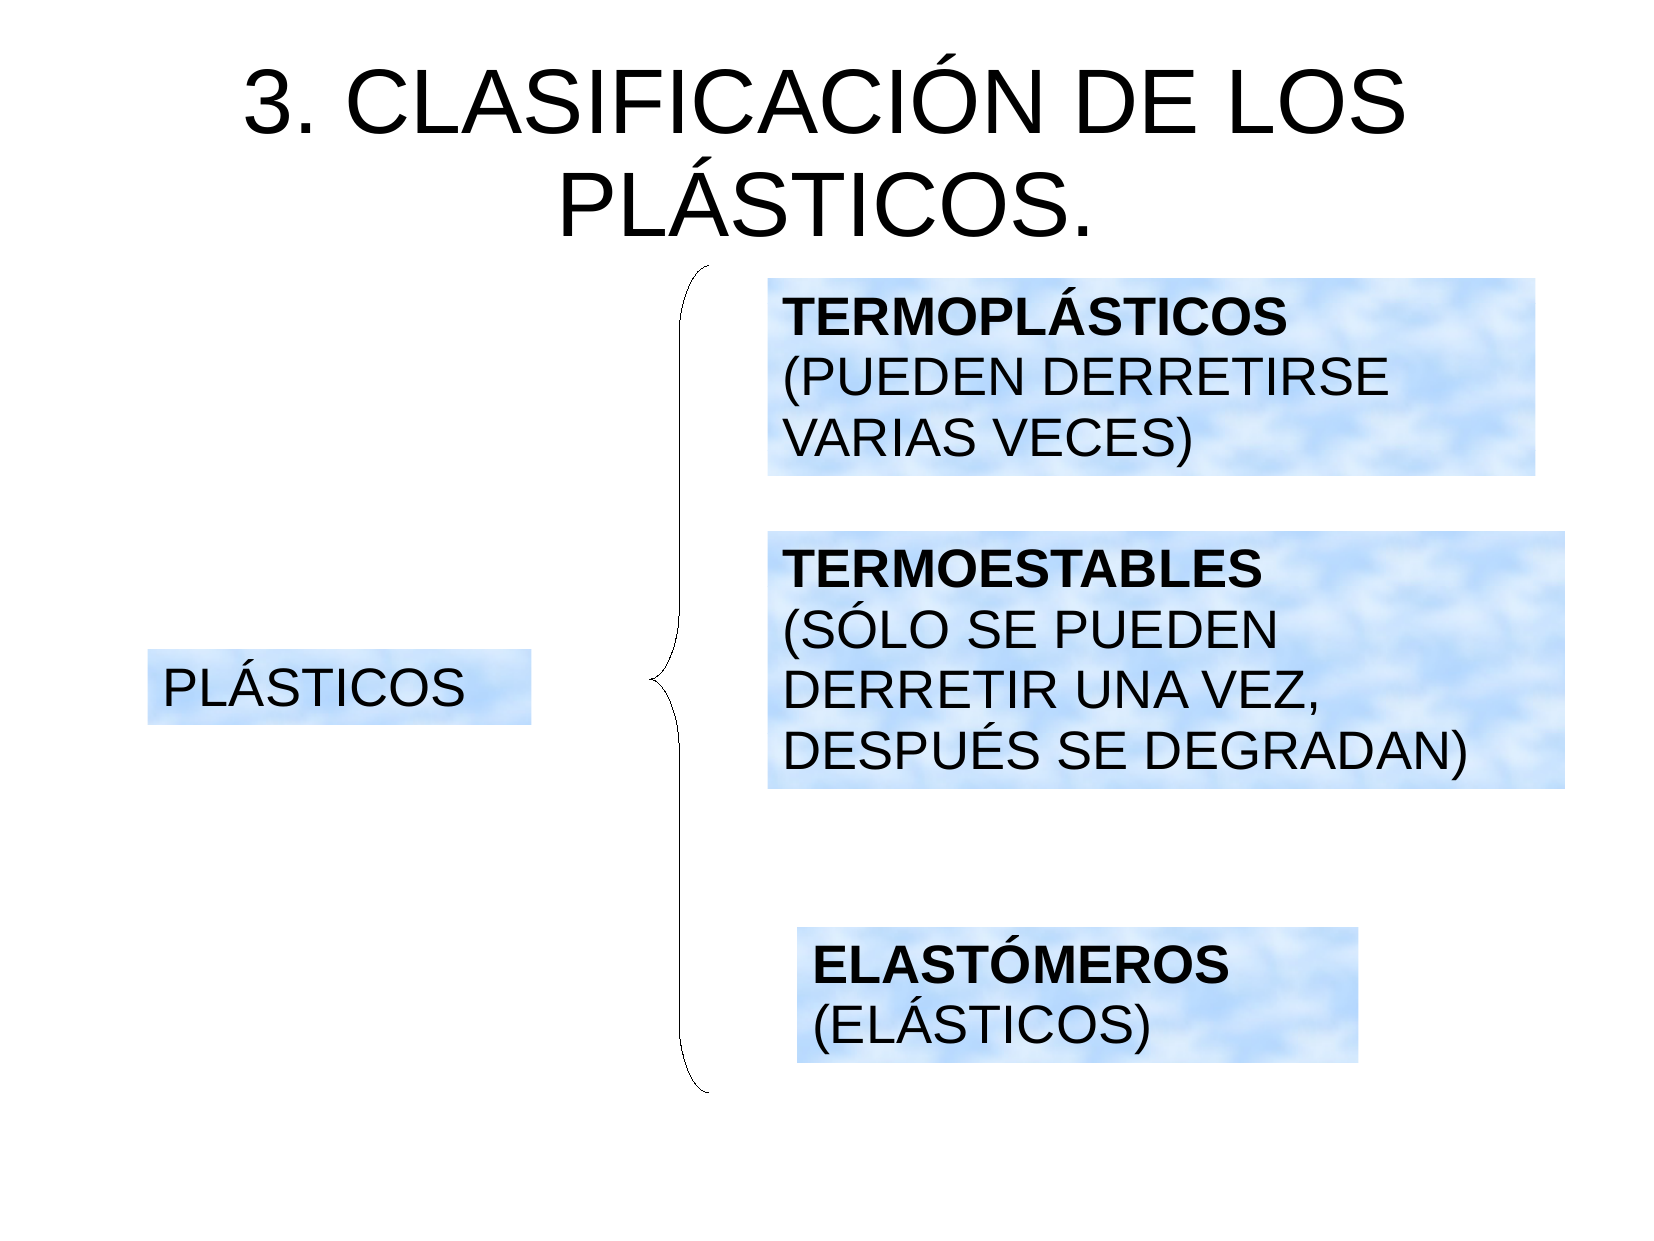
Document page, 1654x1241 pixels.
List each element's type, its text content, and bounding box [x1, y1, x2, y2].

text_box TERMOPLÁSTICOS (PUEDEN DERRETIRSE VARIAS VECES) [767, 278, 1536, 476]
title 3. CLASIFICACIÓN DE LOS PLÁSTICOS. [82, 49, 1571, 257]
text_box ELASTÓMEROS (ELÁSTICOS) [797, 927, 1359, 1063]
text_box TERMOESTABLES (SÓLO SE PUEDEN DERRETIR UNA VEZ, DESPUÉS SE DEGRADAN) [767, 531, 1565, 789]
text_box PLÁSTICOS [147, 649, 532, 725]
